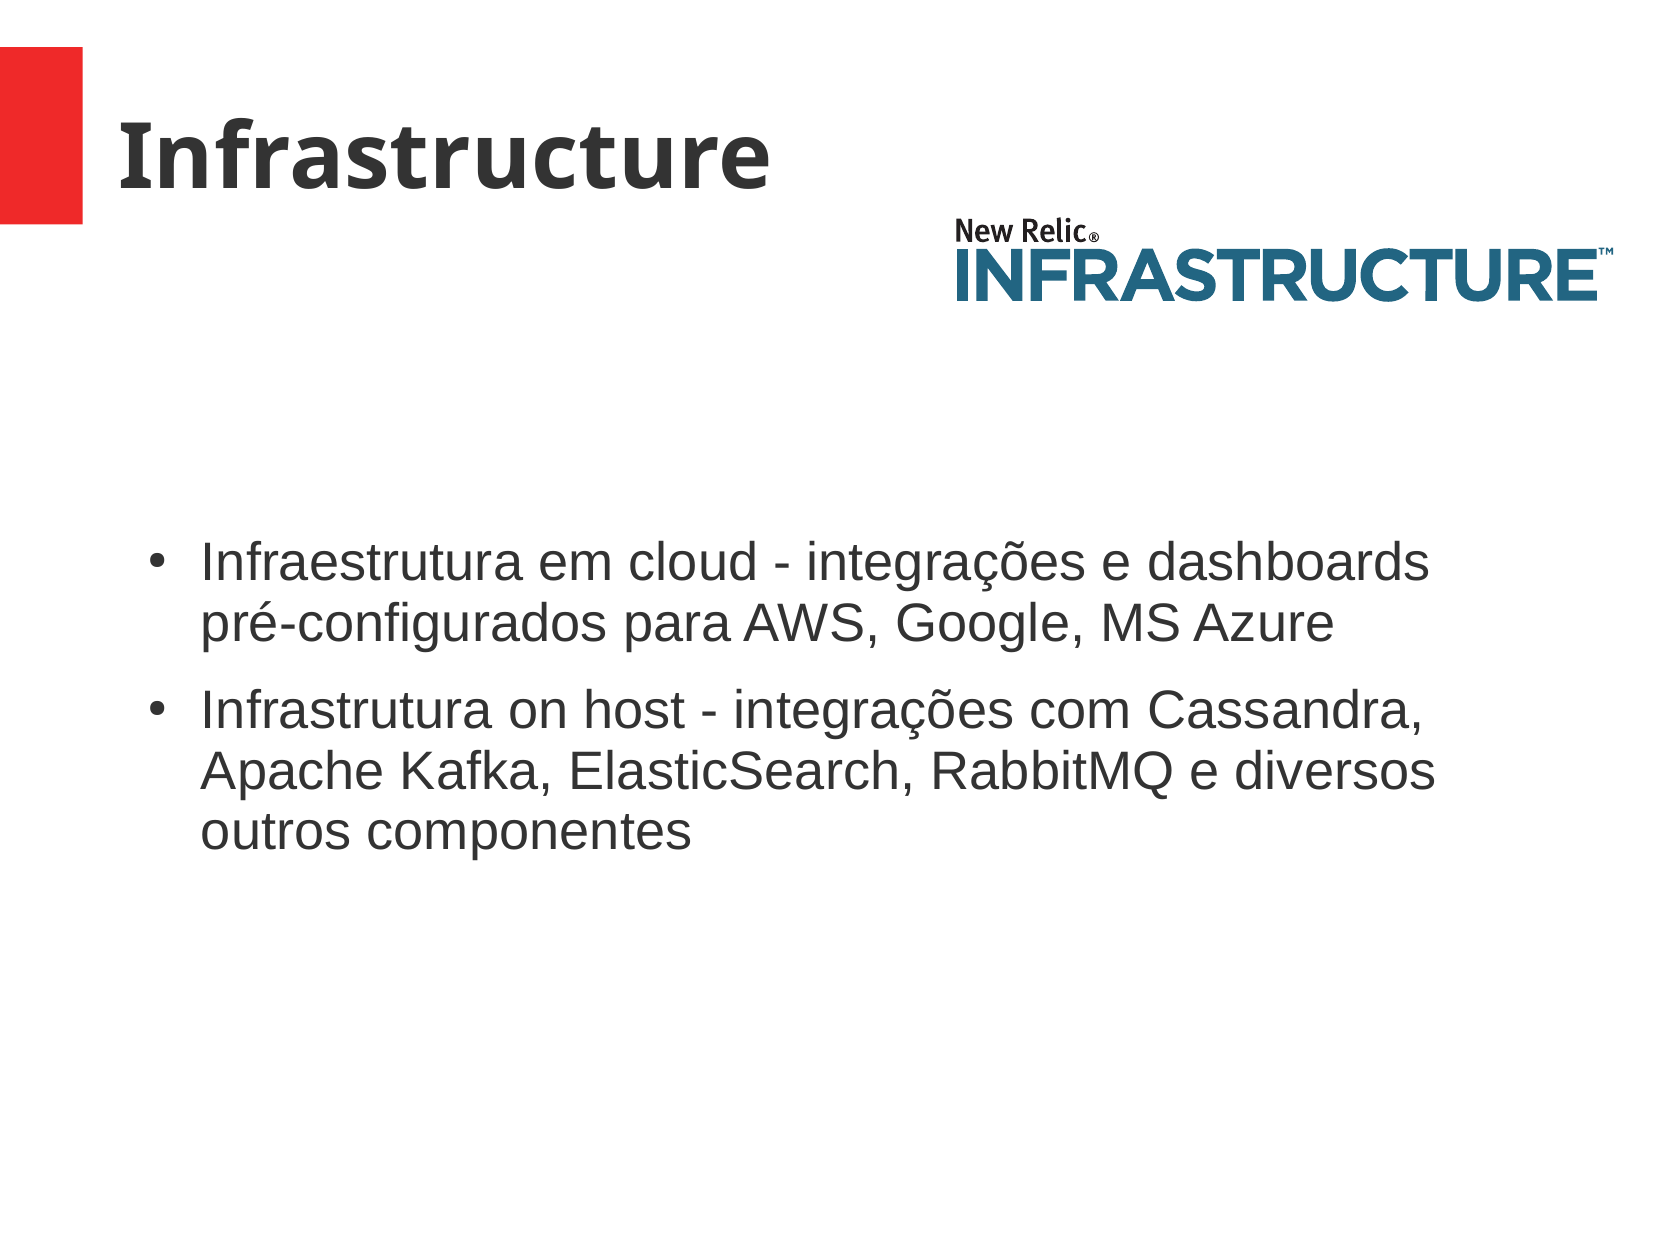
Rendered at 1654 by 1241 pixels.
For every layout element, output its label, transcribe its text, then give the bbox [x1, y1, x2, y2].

picture [951, 211, 1619, 308]
list Infraestrutura em cloud - integrações e dashboards pré-configurados para AWS, Google, MS Azure Infrastrutura on host - integrações com Cassandra, Apache Kafka, ElasticSearch, RabbitMQ e diversos outros componentes [129, 531, 1512, 733]
title Infrastructure [118, 49, 1571, 257]
